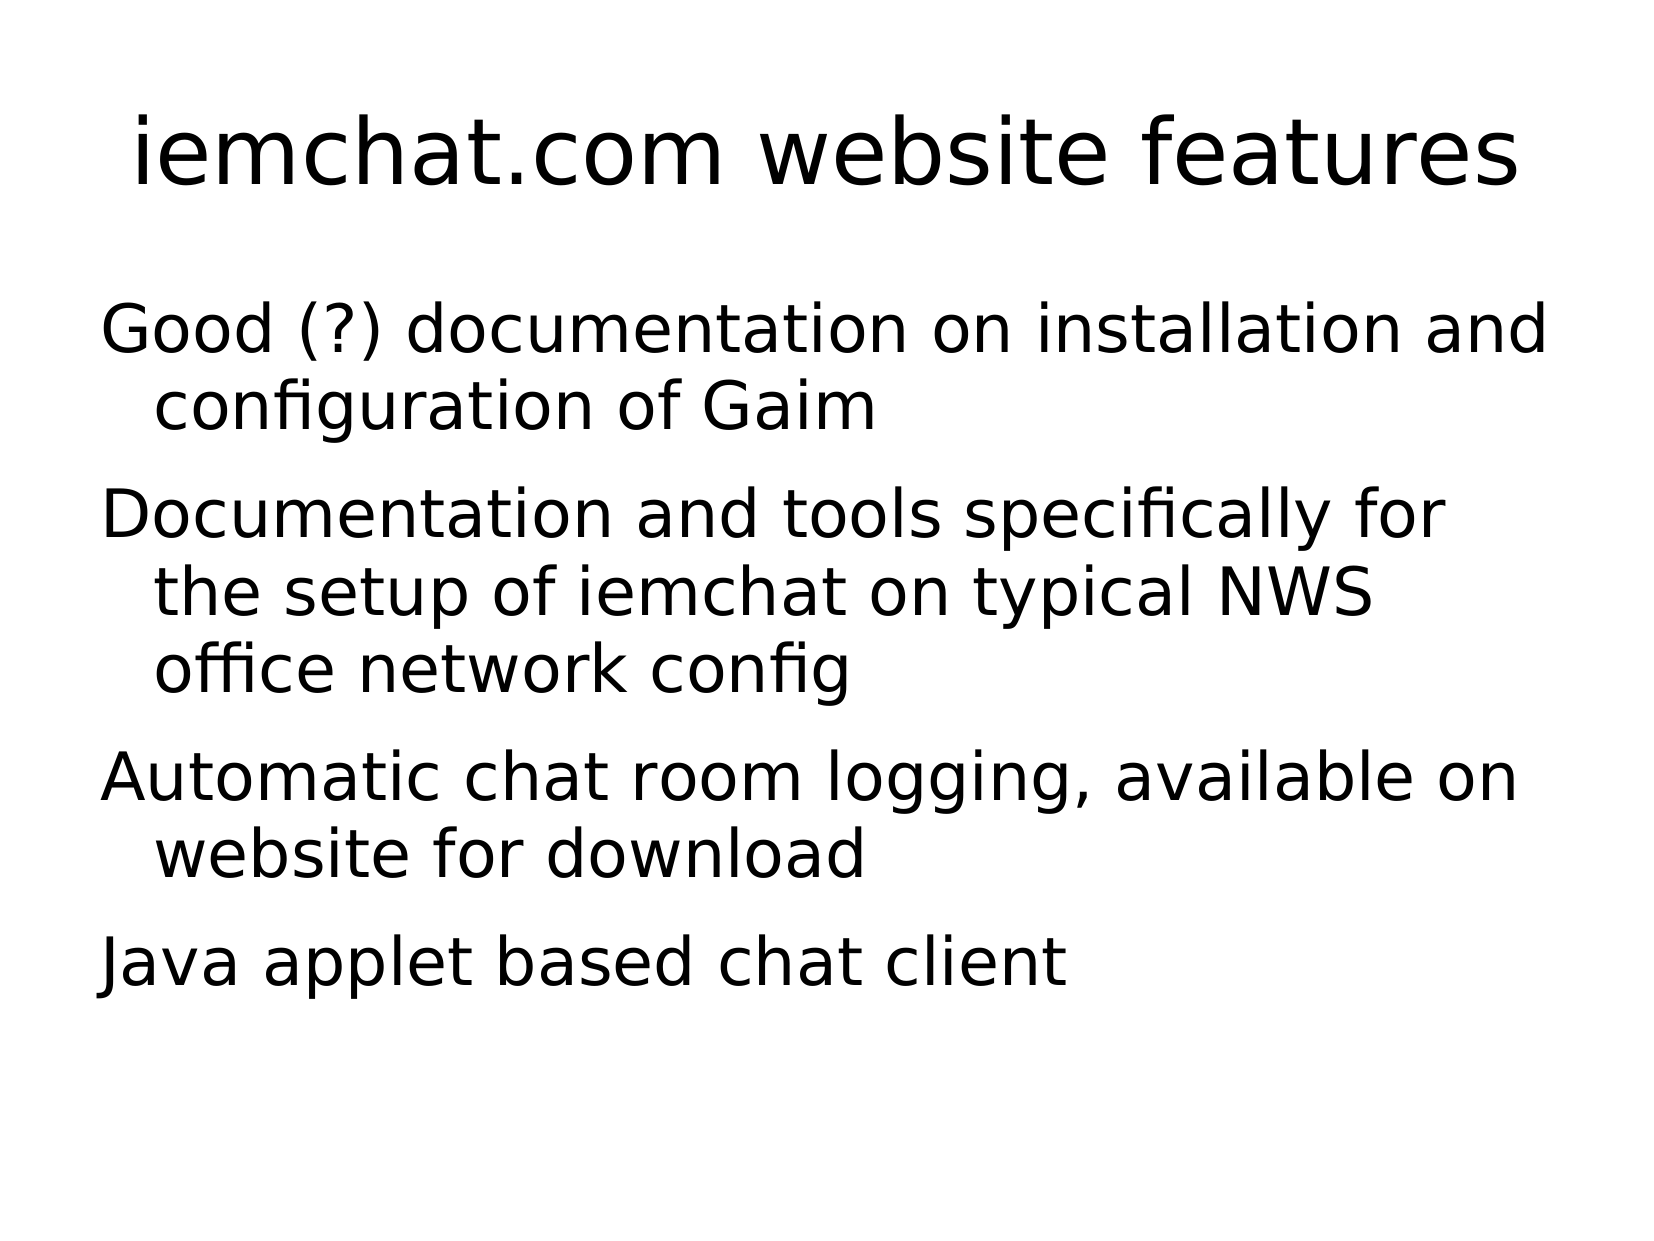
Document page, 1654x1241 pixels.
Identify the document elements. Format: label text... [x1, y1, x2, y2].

title iemchat.com website features [82, 49, 1571, 257]
list Good (?) documentation on installation and configuration of Gaim Documentation and tools specifically for the setup of iemchat on typical NWS office network config Automatic chat room logging, available on website for download Java applet based chat client [82, 290, 1571, 1109]
